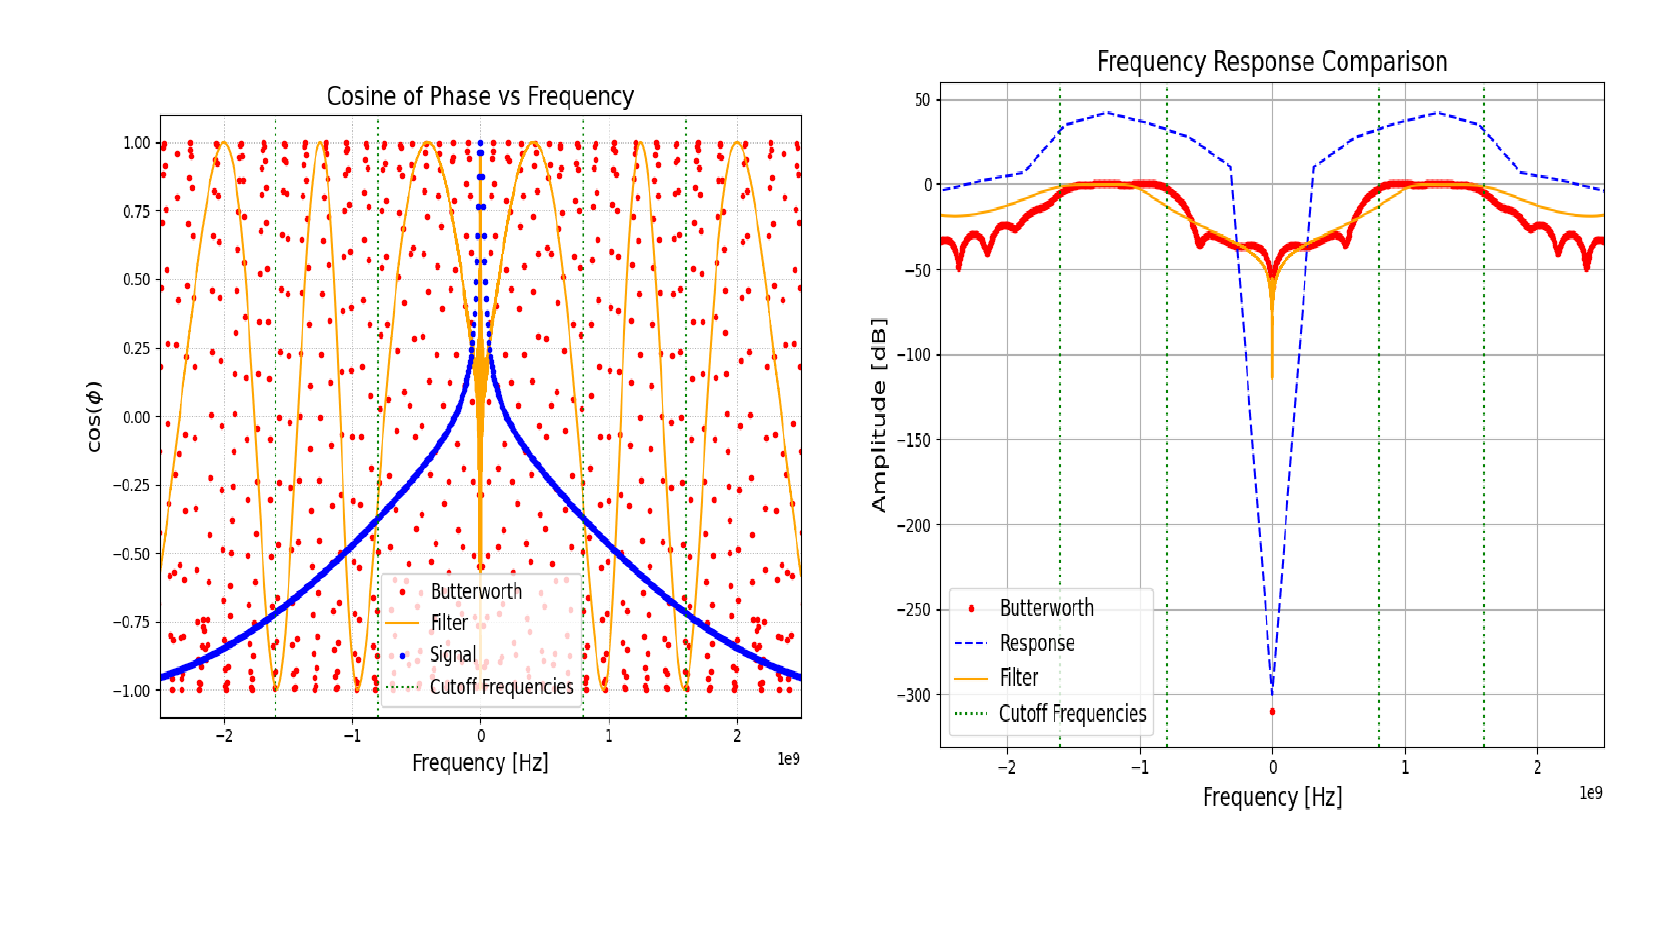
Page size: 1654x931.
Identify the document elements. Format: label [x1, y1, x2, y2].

picture [75, 74, 810, 788]
picture [862, 37, 1613, 826]
